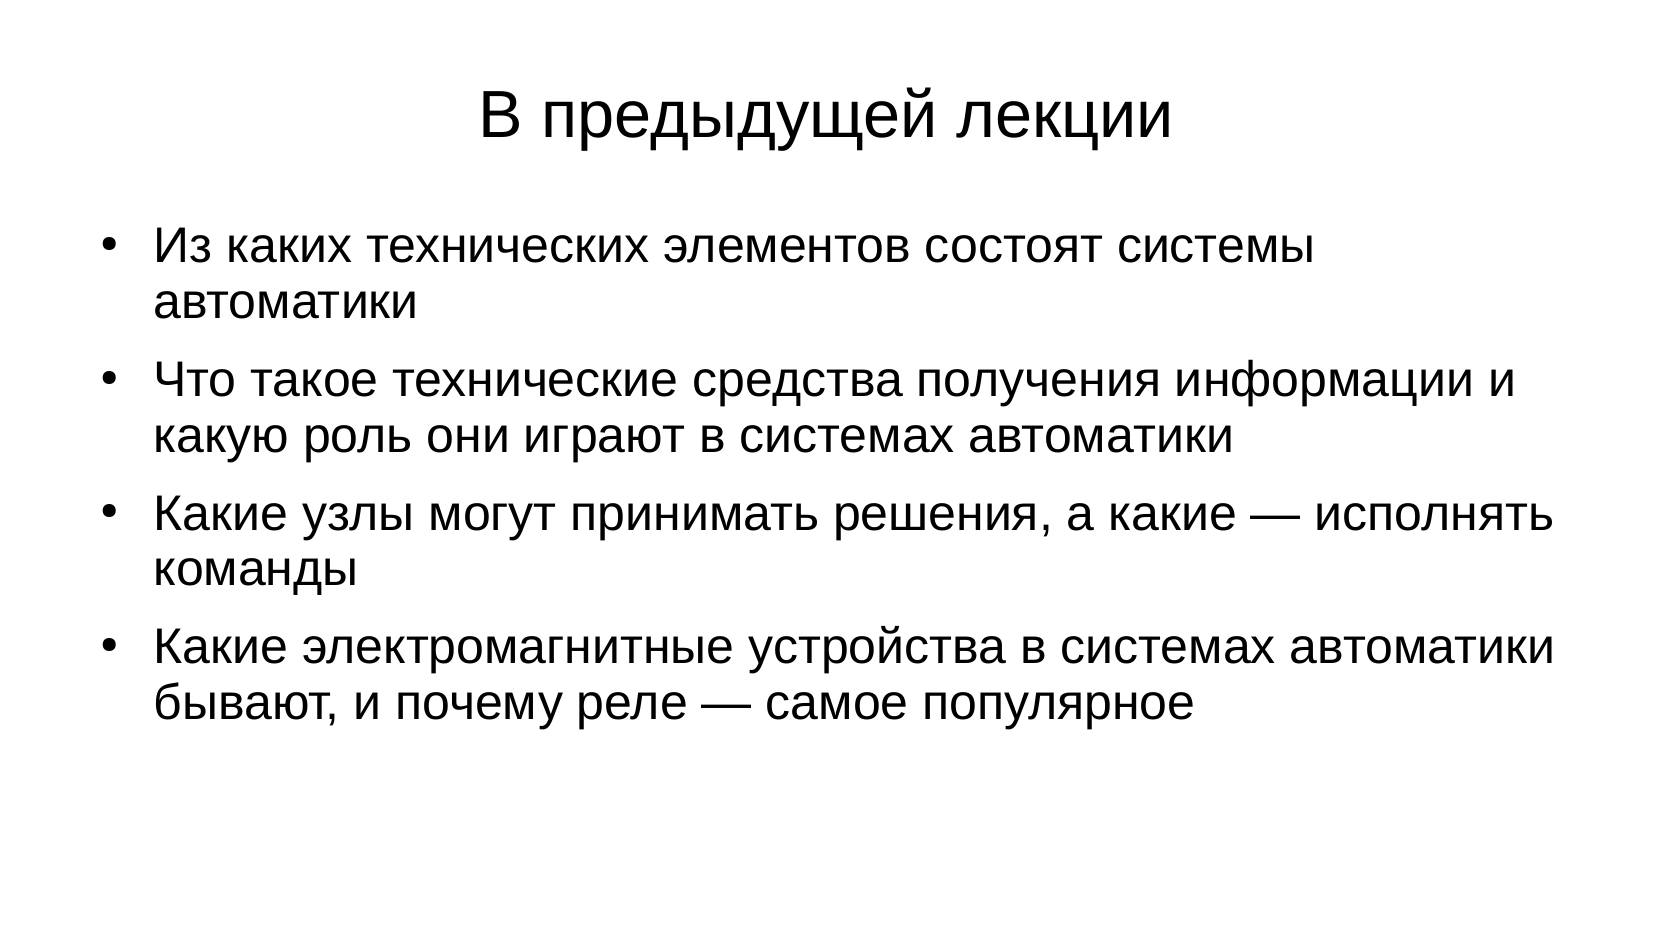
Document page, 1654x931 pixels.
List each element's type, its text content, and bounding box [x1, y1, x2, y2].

title В предыдущей лекции [82, 37, 1571, 193]
list Из каких технических элементов состоят системы автоматики Что такое технические средства получения информации и какую роль они играют в системах автоматики Какие узлы могут принимать решения, а какие — исполнять команды Какие электромагнитные устройства в системах автоматики бывают, и почему реле — самое популярное [82, 217, 1571, 758]
